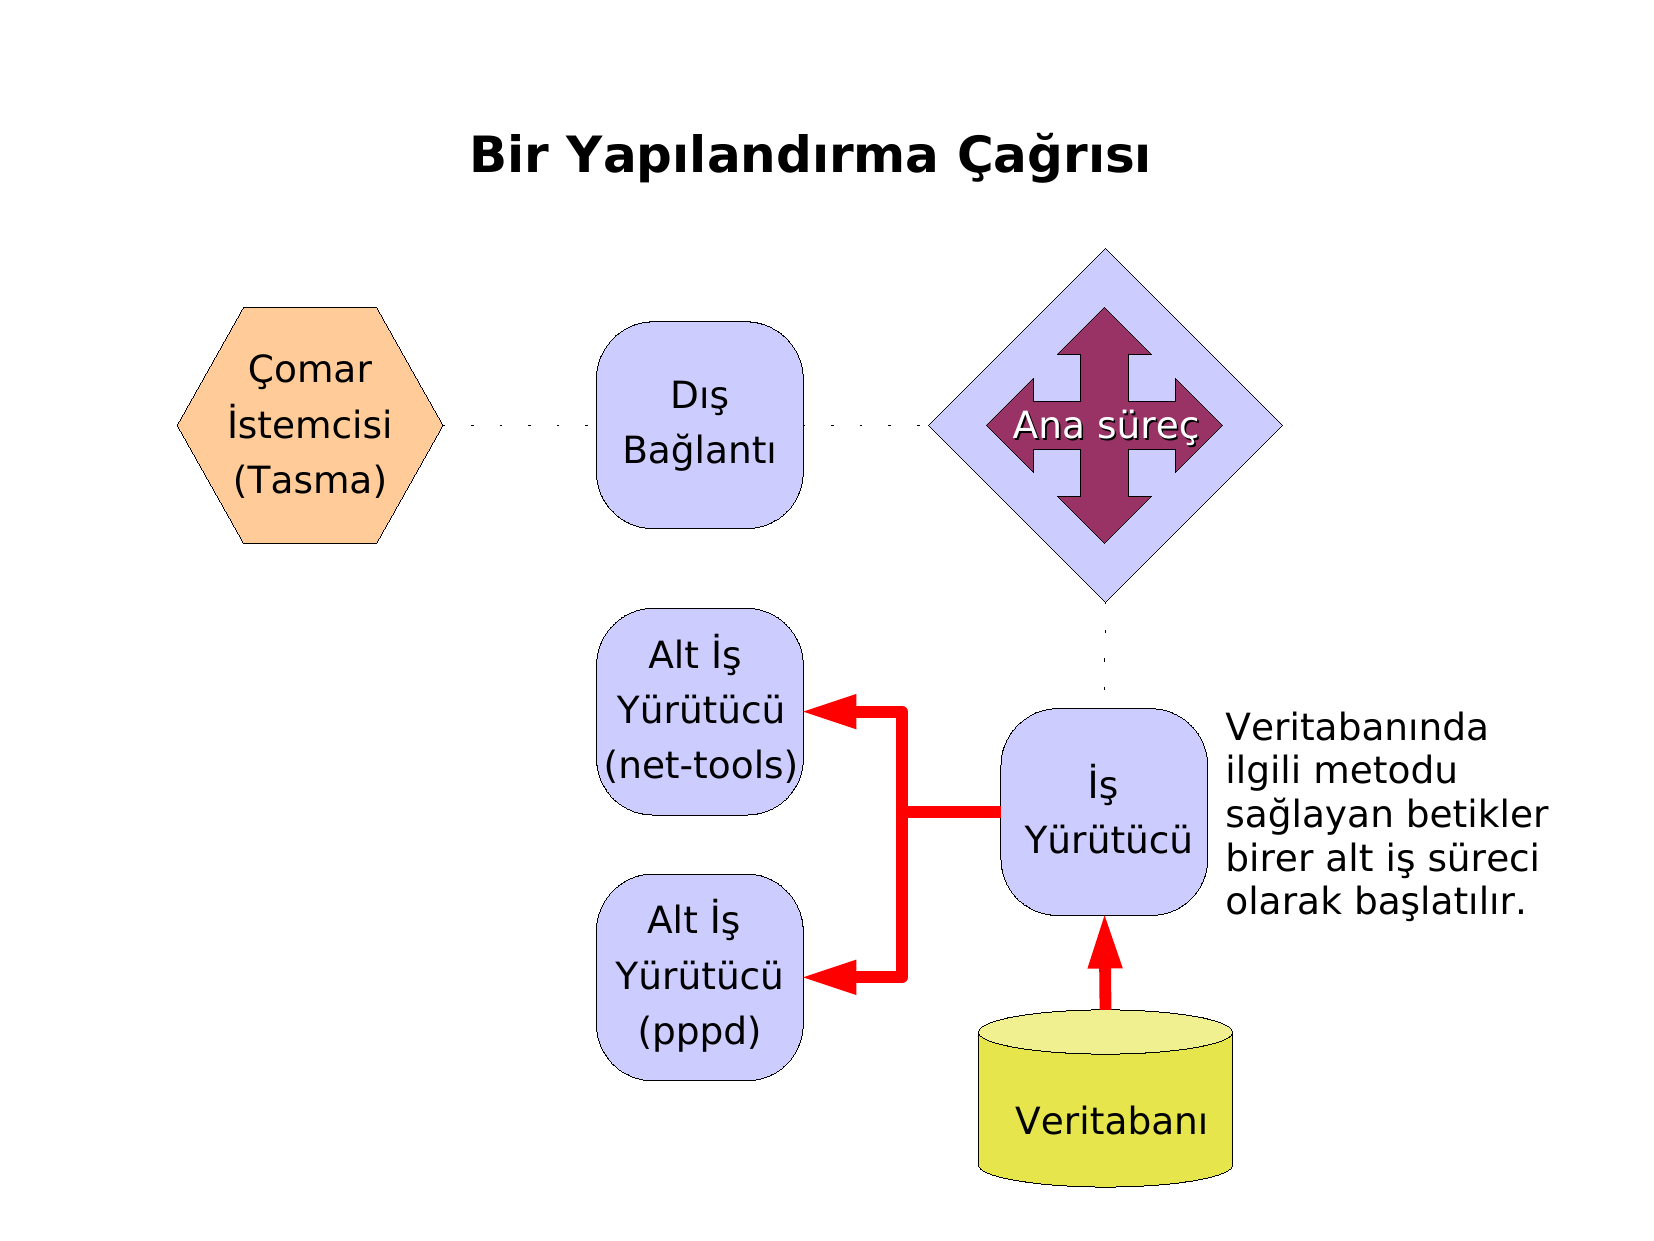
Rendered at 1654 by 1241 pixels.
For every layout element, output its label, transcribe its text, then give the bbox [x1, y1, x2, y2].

text_box Ana süreç [997, 396, 1270, 503]
text_box [1270, 412, 1283, 438]
text_box Dış Bağlantı [607, 366, 793, 481]
text_box [177, 363, 212, 487]
text_box Veritabanı [1000, 1092, 1224, 1151]
text_box [612, 874, 787, 891]
text_box Alt İş Yürütücü (pppd) [600, 891, 826, 1061]
text_box [610, 1061, 790, 1081]
text_box [1000, 708, 1207, 916]
text_box [596, 321, 804, 529]
text_box [225, 307, 396, 340]
text_box [1006, 503, 1205, 602]
text_box [978, 1034, 1233, 1188]
text_box [610, 796, 789, 816]
text_box İş Yürütücü [1009, 755, 1209, 870]
text_box Bir Yapılandırma Çağrısı [454, 118, 1168, 192]
text_box [408, 362, 443, 488]
text_box [928, 248, 1254, 494]
text_box [596, 911, 600, 1044]
text_box [224, 510, 396, 544]
text_box Veritabanında ilgili metodu sağlayan betikler birer alt iş süreci olarak başlatılır. [1210, 698, 1564, 931]
text_box Alt İş Yürütücü (net-tools) [588, 625, 814, 796]
text_box [613, 608, 787, 625]
text_box Çomar İstemcisi (Tasma) [212, 340, 408, 510]
